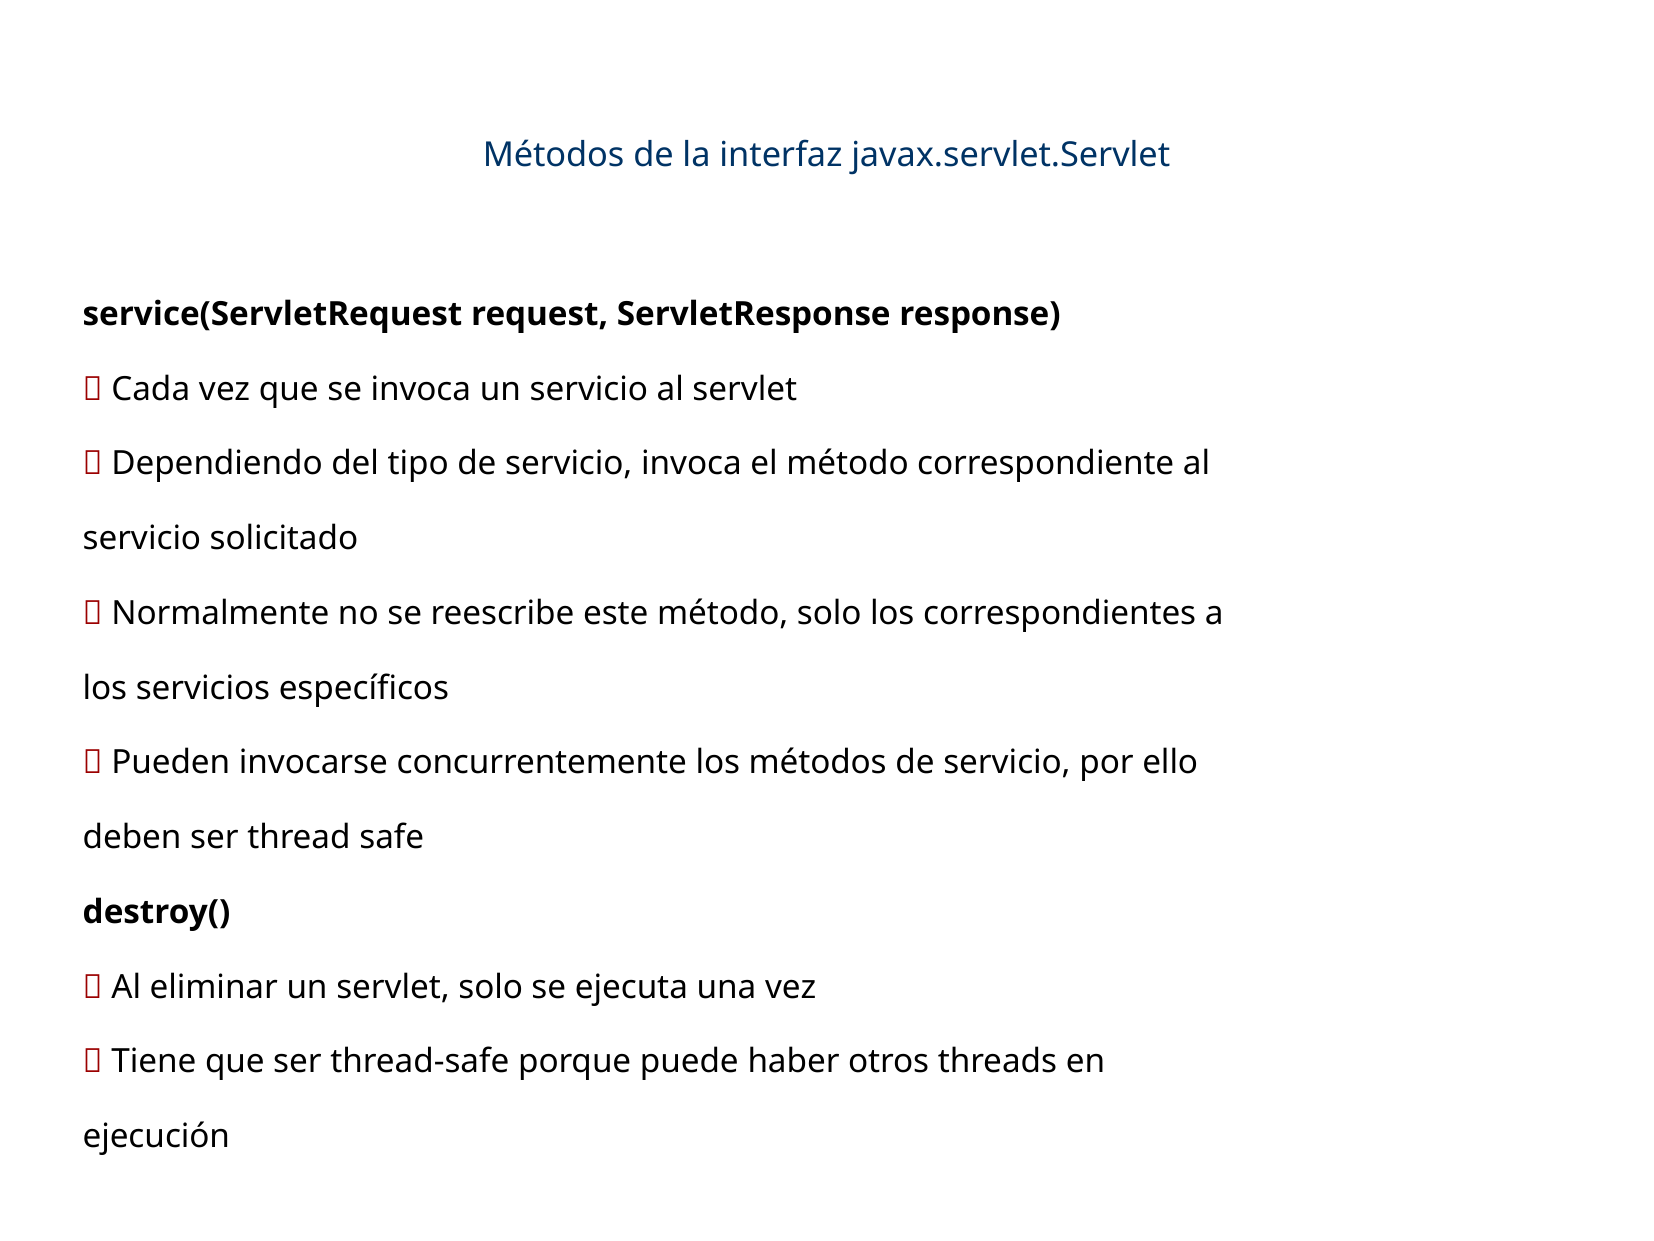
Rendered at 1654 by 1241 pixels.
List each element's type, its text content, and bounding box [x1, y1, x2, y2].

list service(ServletRequest request, ServletResponse response)  Cada vez que se invoca un servicio al servlet  Dependiendo del tipo de servicio, invoca el método correspondiente al servicio solicitado  Normalmente no se reescribe este método, solo los correspondientes a los servicios específicos  Pueden invocarse concurrentemente los métodos de servicio, por ello deben ser thread safe destroy()  Al eliminar un servlet, solo se ejecuta una vez  Tiene que ser thread-safe porque puede haber otros threads en ejecución [82, 290, 1571, 1109]
title Métodos de la interfaz javax.servlet.Servlet [82, 49, 1571, 257]
